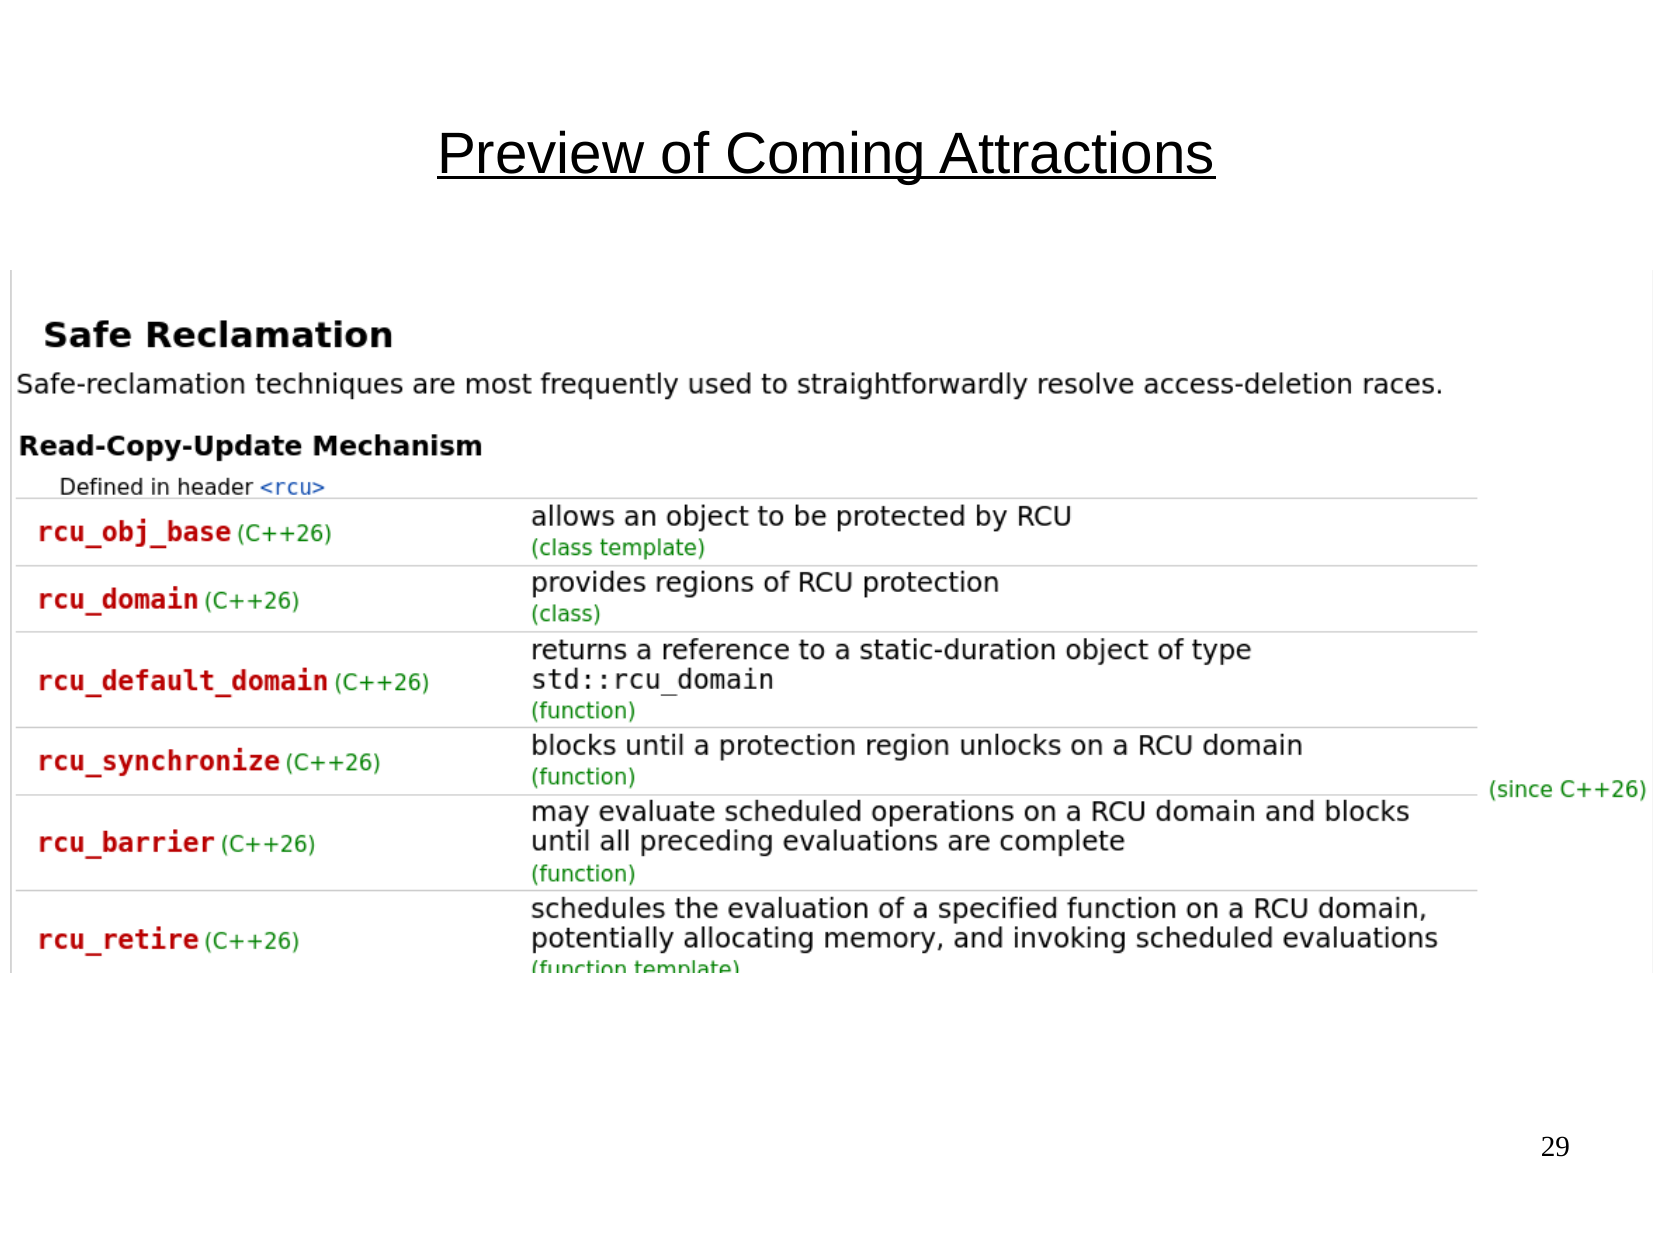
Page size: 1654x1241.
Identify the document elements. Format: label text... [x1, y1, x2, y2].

title Preview of Coming Attractions [82, 49, 1571, 257]
picture [2, 270, 1653, 973]
